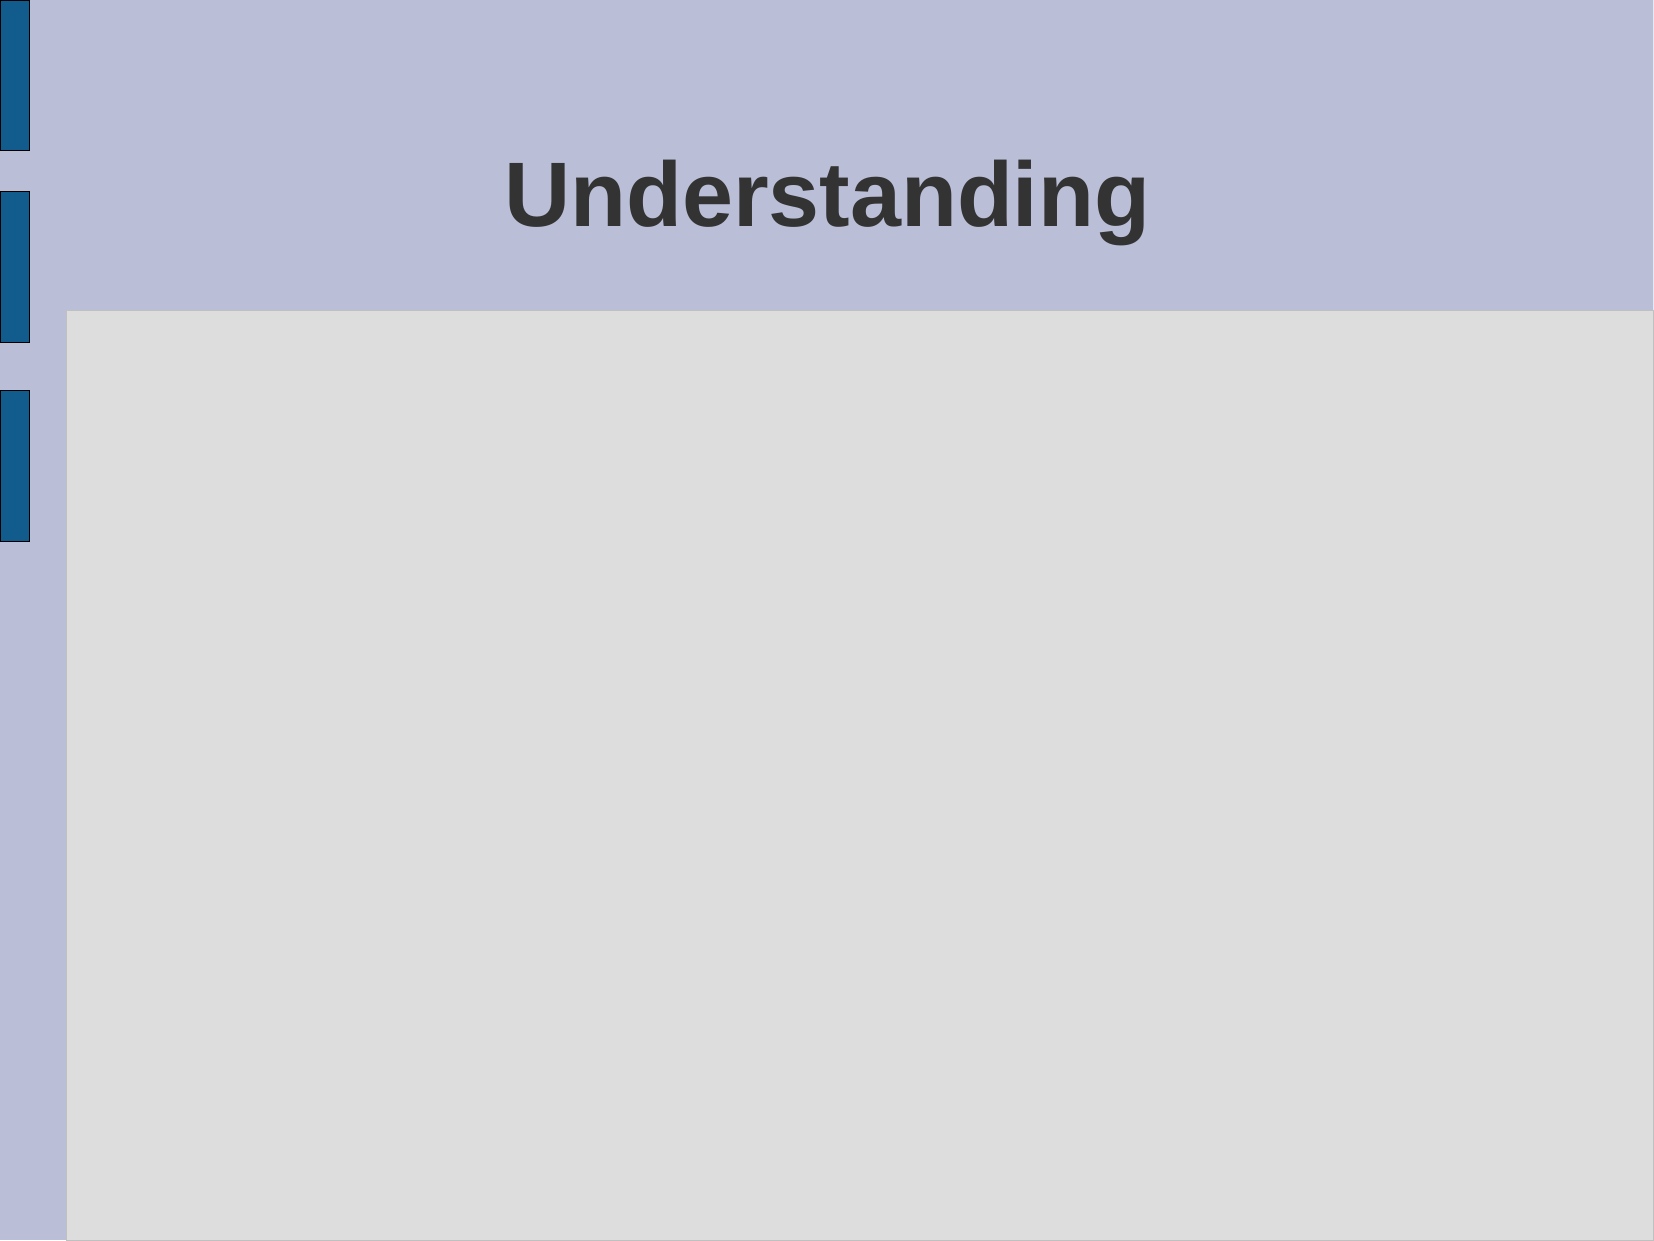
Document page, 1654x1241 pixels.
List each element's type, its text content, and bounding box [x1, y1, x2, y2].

title Understanding [121, 91, 1534, 299]
